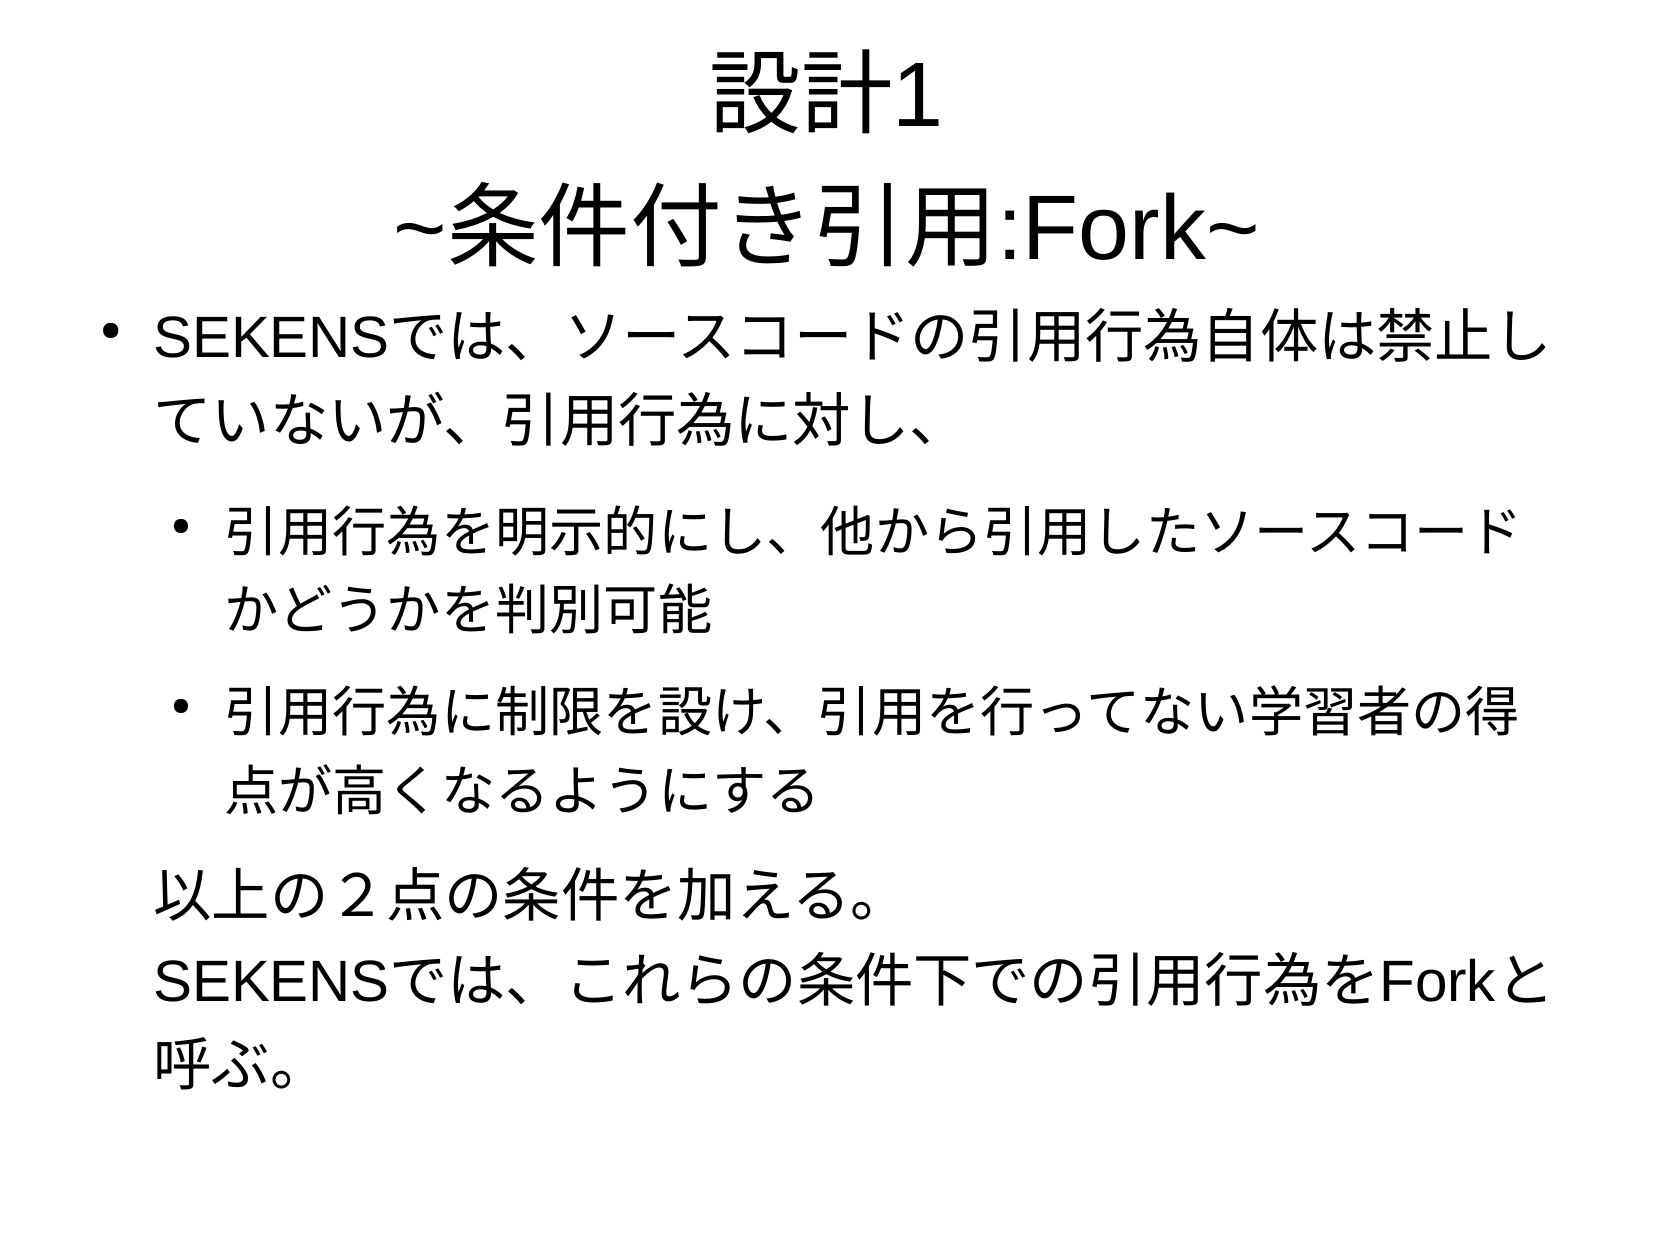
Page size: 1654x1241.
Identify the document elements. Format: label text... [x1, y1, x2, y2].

list SEKENSでは、ソースコードの引用行為自体は禁止していないが、引用行為に対し、 引用行為を明示的にし、他から引用したソースコードかどうかを判別可能 引用行為に制限を設け、引用を行ってない学習者の得点が高くなるようにする 以上の２点の条件を加える。 SEKENSでは、これらの条件下での引用行為をForkと呼ぶ。 [82, 290, 1571, 1109]
title 設計1 ~条件付き引用:Fork~ [82, 36, 1571, 270]
